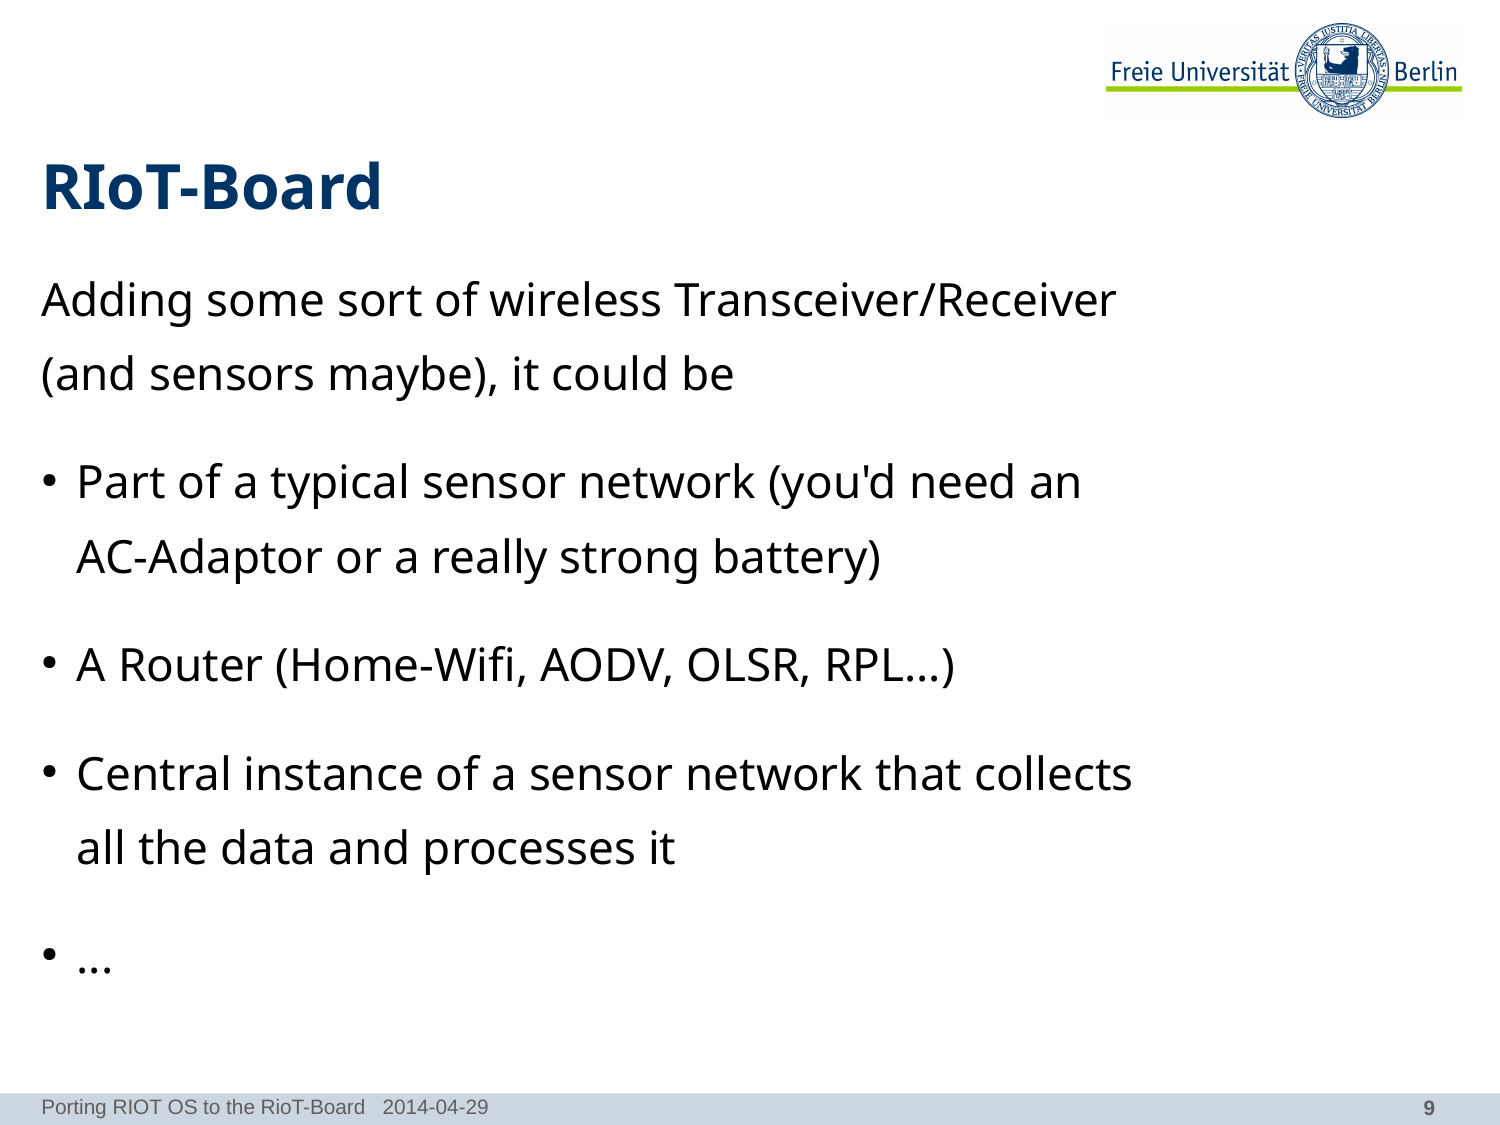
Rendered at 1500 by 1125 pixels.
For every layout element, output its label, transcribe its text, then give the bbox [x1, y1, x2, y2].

title RIoT-Board [41, 148, 1460, 222]
picture [1106, 23, 1462, 118]
list Adding some sort of wireless Transceiver/Receiver (and sensors maybe), it could be Part of a typical sensor network (you'd need an AC-Adaptor or a really strong battery) A Router (Home-Wifi, AODV, OLSR, RPL...) Central instance of a sensor network that collects all the data and processes it ... [41, 265, 1460, 919]
